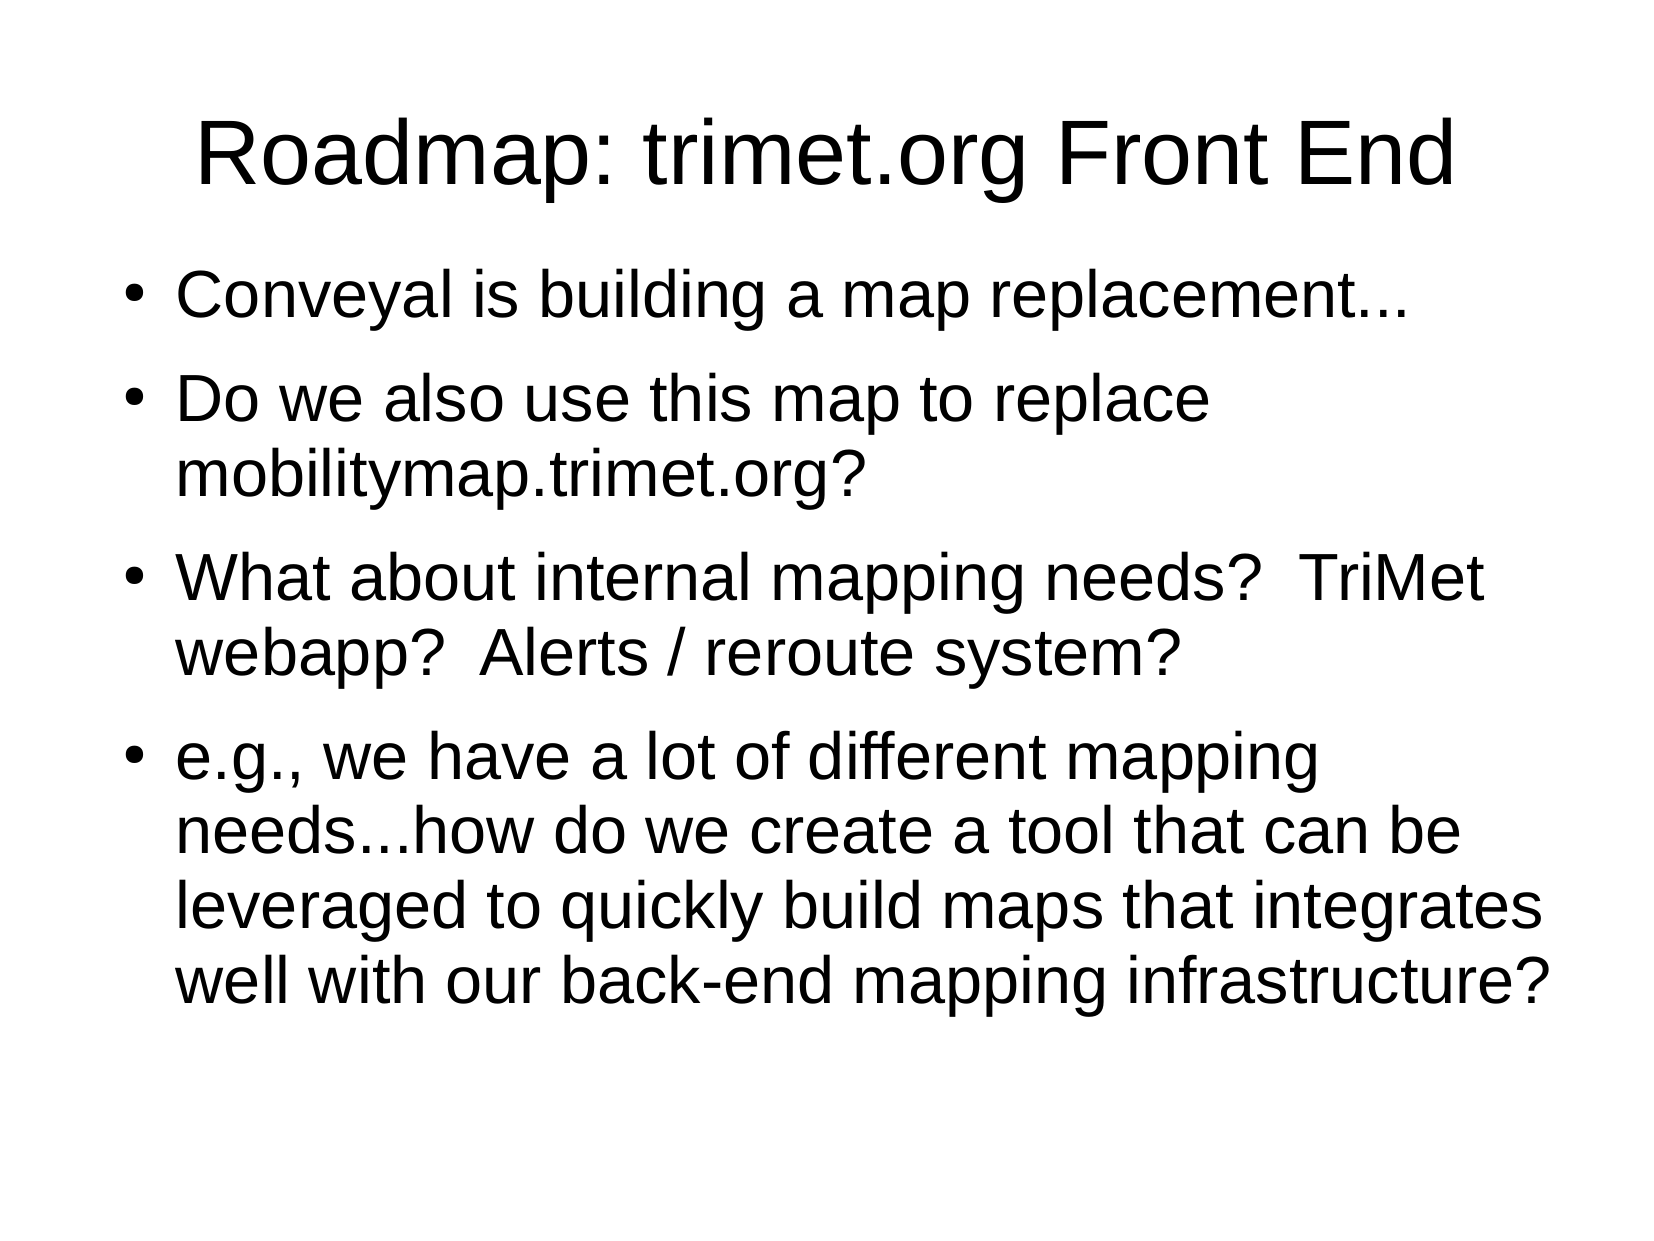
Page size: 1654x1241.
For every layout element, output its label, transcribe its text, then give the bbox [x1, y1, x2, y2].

list Conveyal is building a map replacement... Do we also use this map to replace mobilitymap.trimet.org? What about internal mapping needs? TriMet webapp? Alerts / reroute system? e.g., we have a lot of different mapping needs...how do we create a tool that can be leveraged to quickly build maps that integrates well with our back-end mapping infrastructure? [105, 256, 1636, 1216]
title Roadmap: trimet.org Front End [82, 49, 1571, 257]
